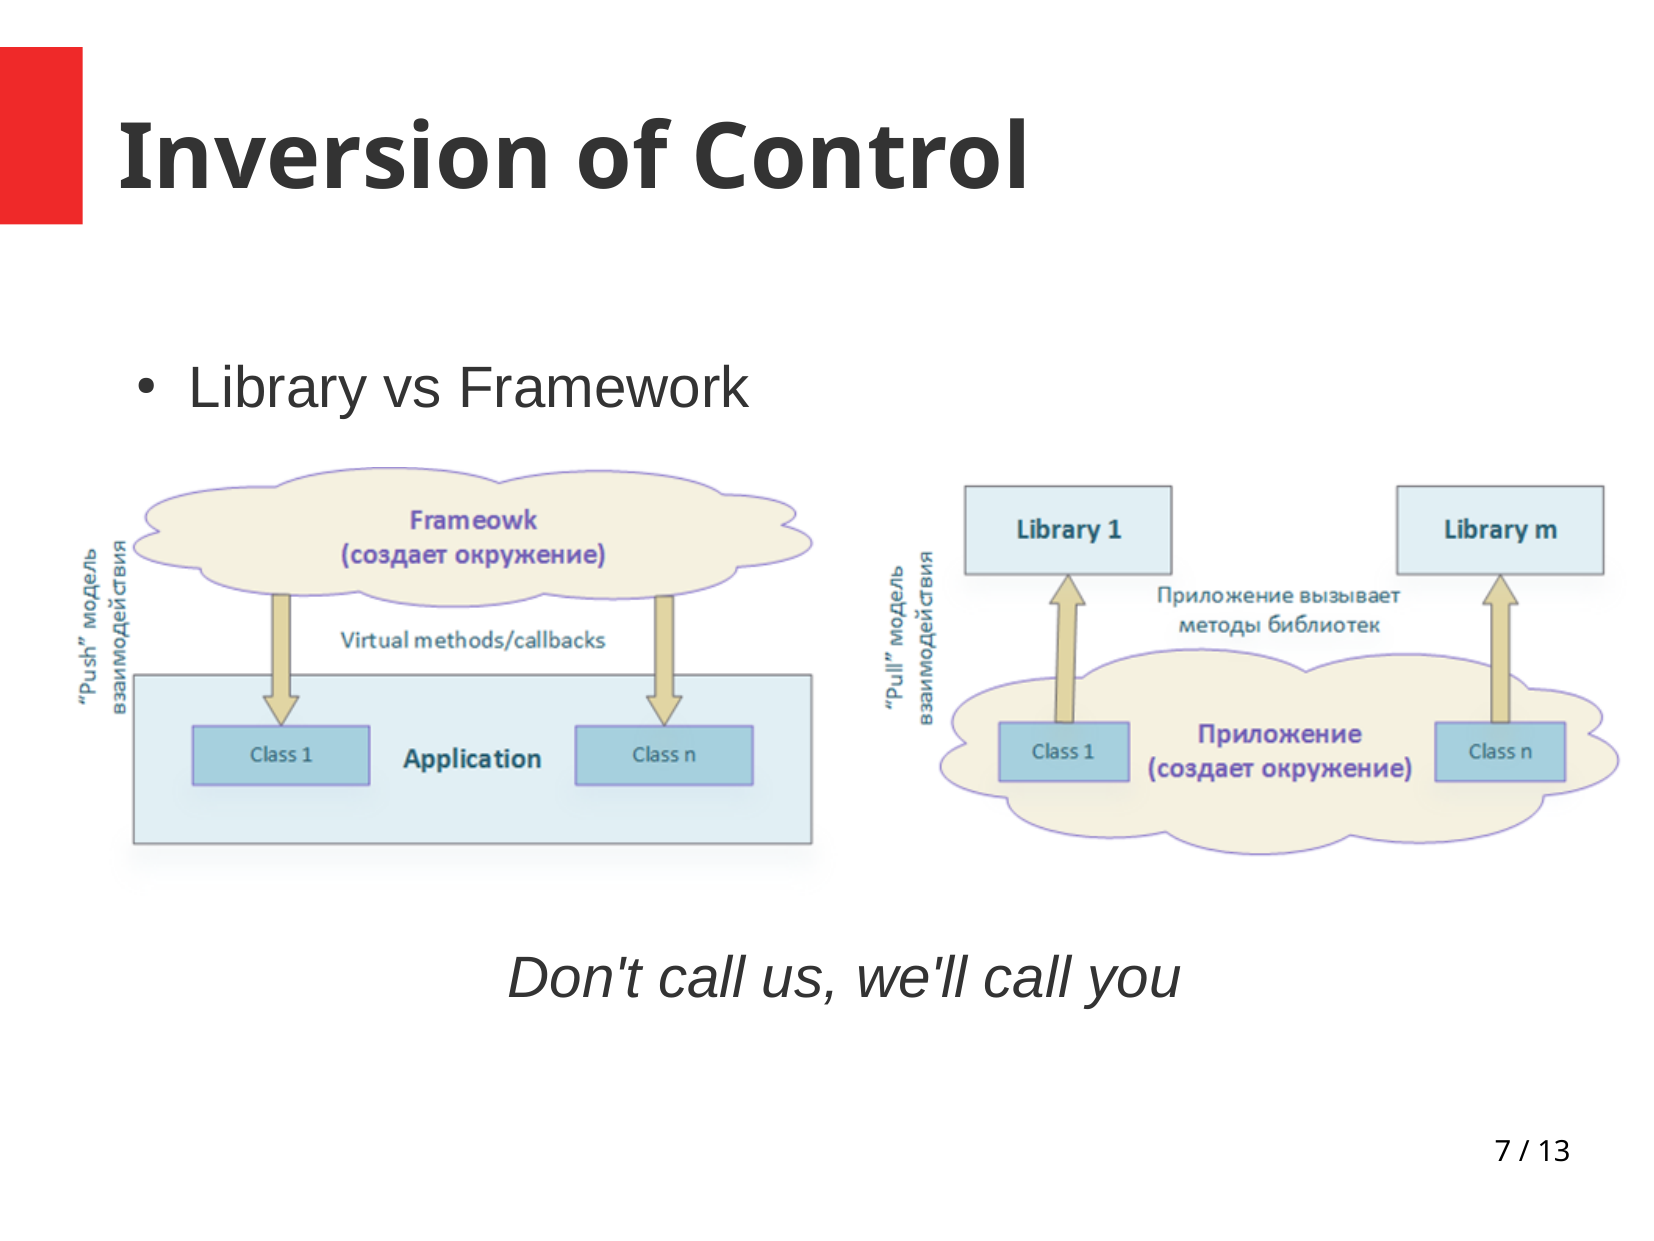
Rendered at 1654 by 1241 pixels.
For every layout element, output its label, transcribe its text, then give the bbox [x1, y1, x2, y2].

title Inversion of Control [118, 49, 1571, 257]
text_box Don't call us, we'll call you [437, 944, 1213, 1025]
list Library vs Framework [118, 354, 1536, 467]
list Library vs Framework [118, 910, 1536, 1074]
picture [35, 467, 1636, 910]
